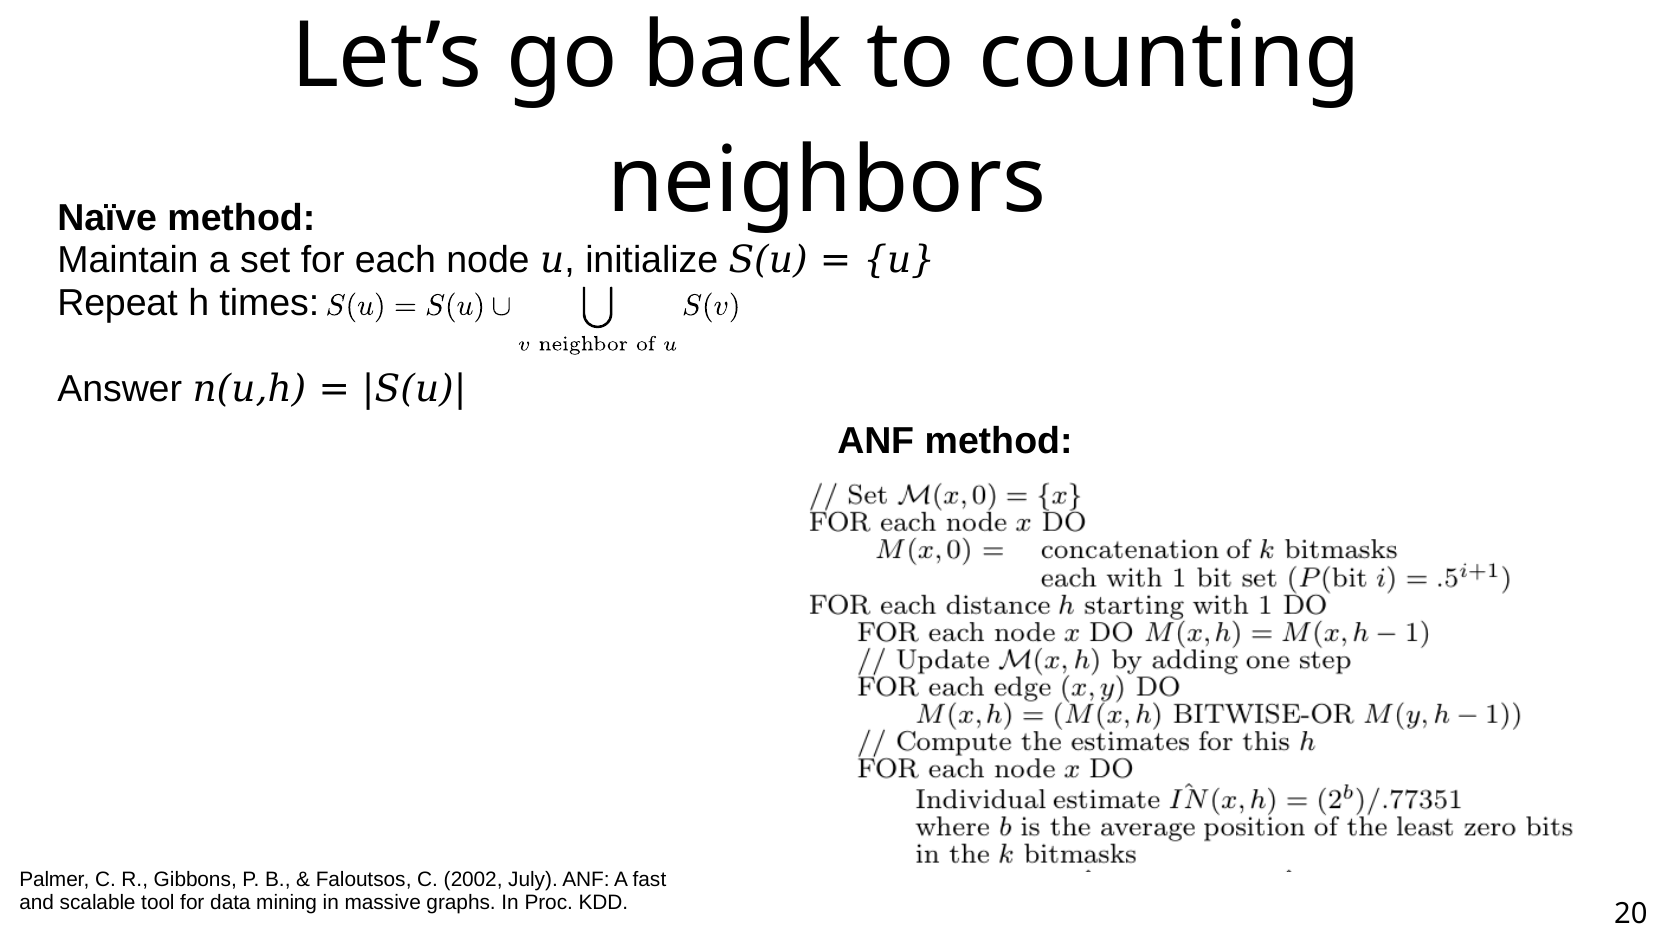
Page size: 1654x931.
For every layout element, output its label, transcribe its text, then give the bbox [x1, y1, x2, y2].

text_box Palmer, C. R., Gibbons, P. B., & Faloutsos, C. (2002, July). ANF: A fast and scalable tool for data mining in massive graphs. In Proc. KDD. [4, 860, 704, 923]
text_box ANF method: [822, 412, 1111, 470]
title Let’s go back to counting neighbors [82, 1, 1571, 226]
picture [803, 474, 1583, 872]
text_box [325, 283, 741, 355]
text_box Naïve method: Maintain a set for each node u, initialize S(u) = {u} Repeat h times: Answer n(u,h) = |S(u)| [42, 188, 951, 461]
